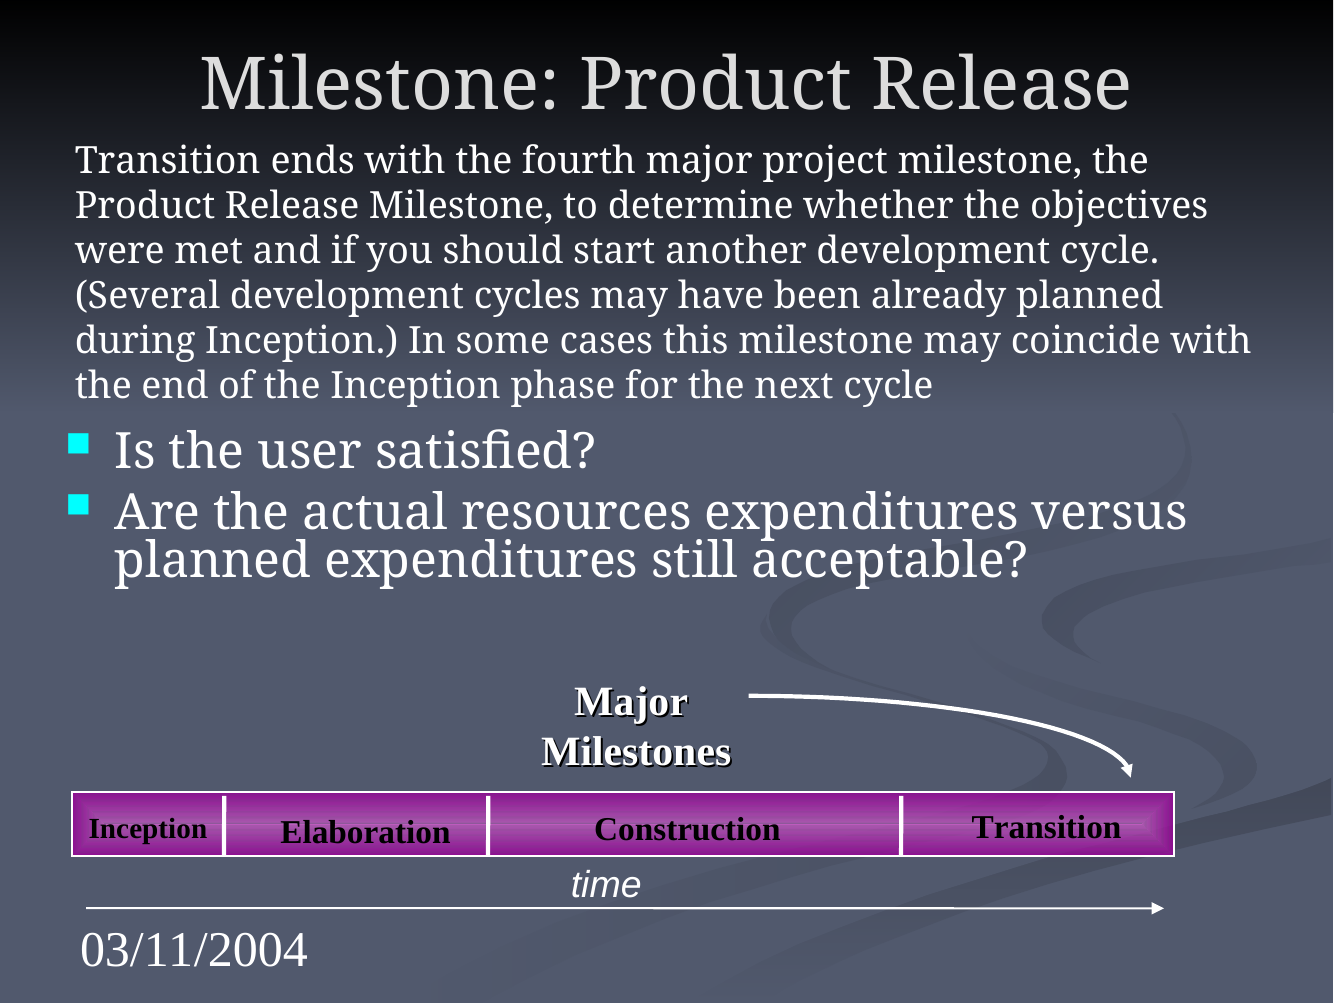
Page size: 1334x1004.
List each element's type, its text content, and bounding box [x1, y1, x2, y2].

text_box Inception [73, 801, 222, 852]
list Is the user satisfied? Are the actual resources expenditures versus planned expenditures still acceptable? [52, 423, 1247, 654]
text_box Transition ends with the fourth major project milestone, the Product Release Milestone, to determine whether the objectives were met and if you should start another development cycle. (Several development cycles may have been already planned during Inception.) In some cases this milestone may coincide with the end of the Inception phase for the next cycle [59, 128, 1299, 414]
text_box [72, 791, 1174, 857]
text_box Construction [578, 799, 797, 856]
text_box time [555, 857, 657, 913]
text_box Transition [956, 797, 1137, 853]
text_box Elaboration [265, 802, 467, 858]
text_box Major Milestones [526, 666, 747, 782]
title Milestone: Product Release [66, 29, 1267, 128]
